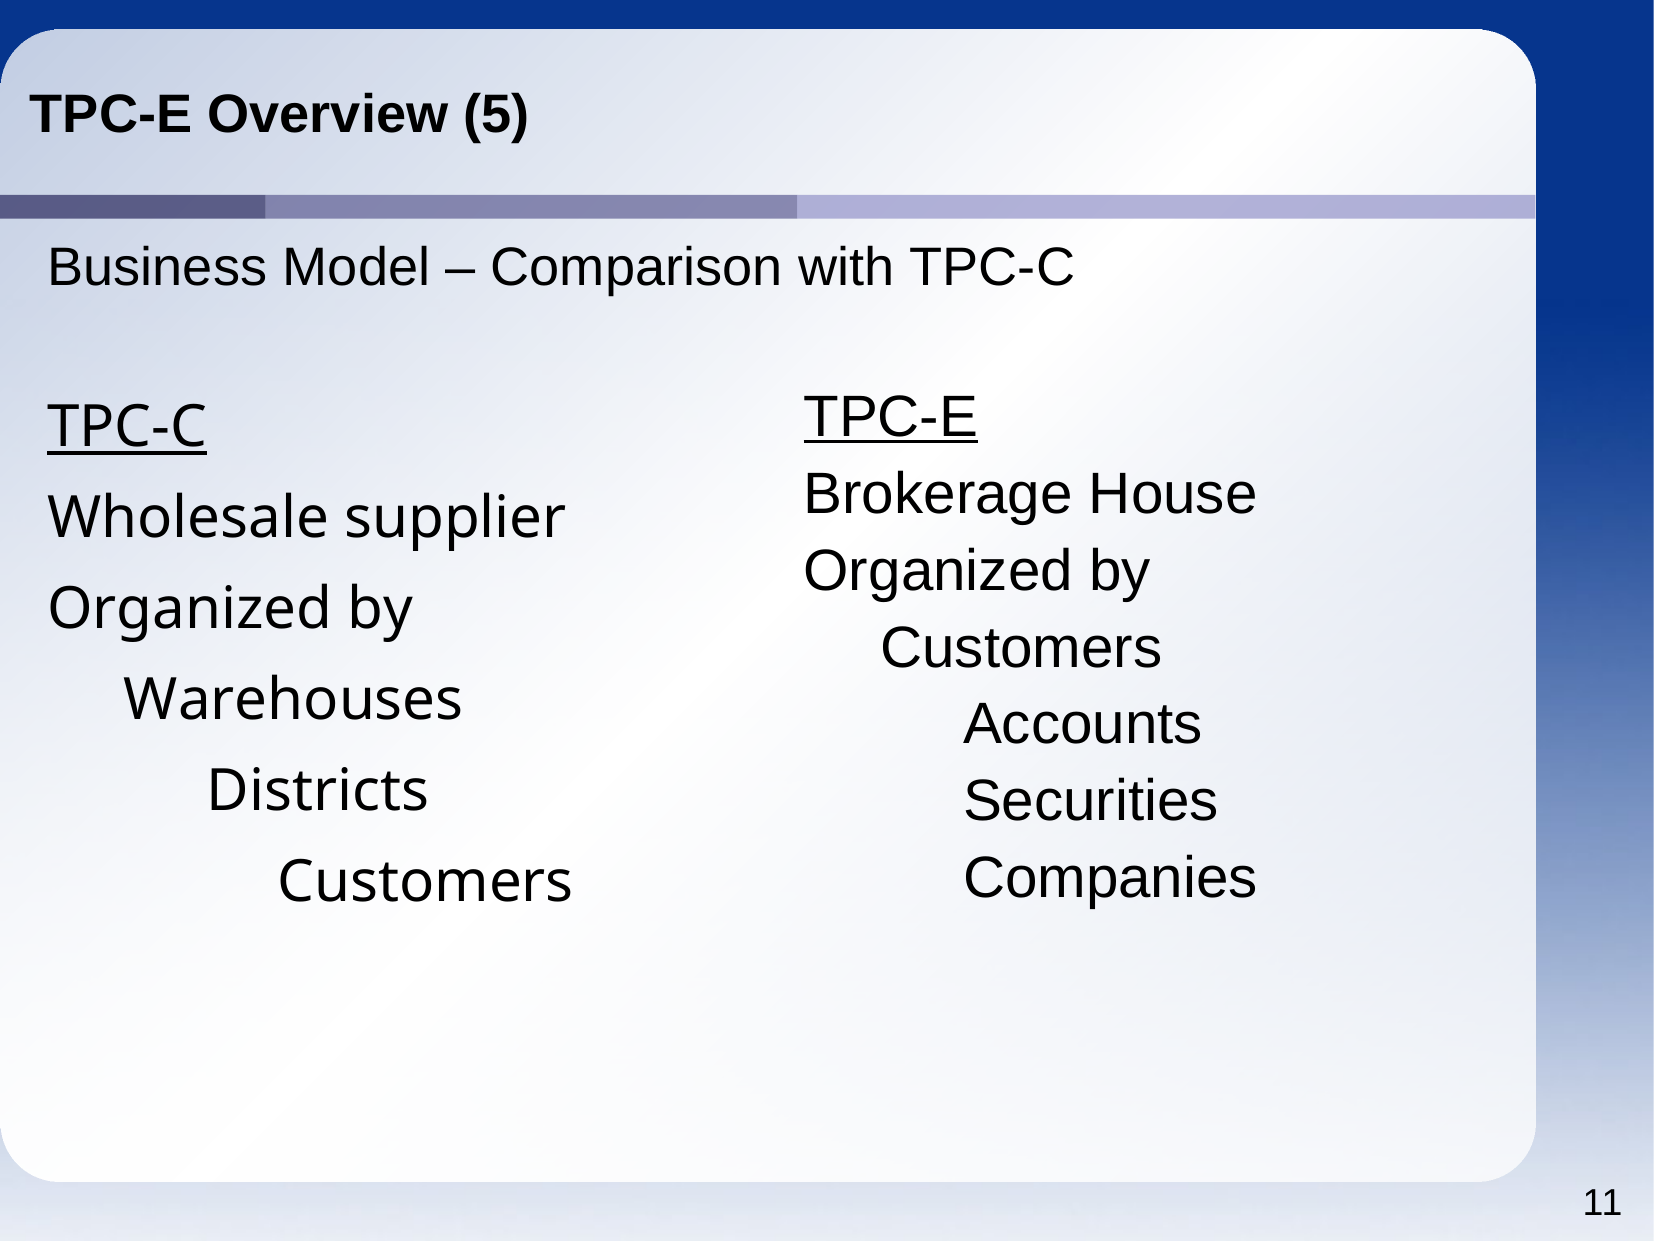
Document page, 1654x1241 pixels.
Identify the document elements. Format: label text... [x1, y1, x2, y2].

list TPC-C Wholesale supplier Organized by Warehouses Districts Customers [29, 383, 750, 1152]
list TPC-E Brokerage House Organized by Customers Accounts Securities Companies [786, 383, 1507, 1152]
picture [0, 0, 1654, 1241]
title TPC-E Overview (5) [29, 49, 1506, 178]
list Business Model – Comparison with TPC-C [29, 236, 1506, 355]
